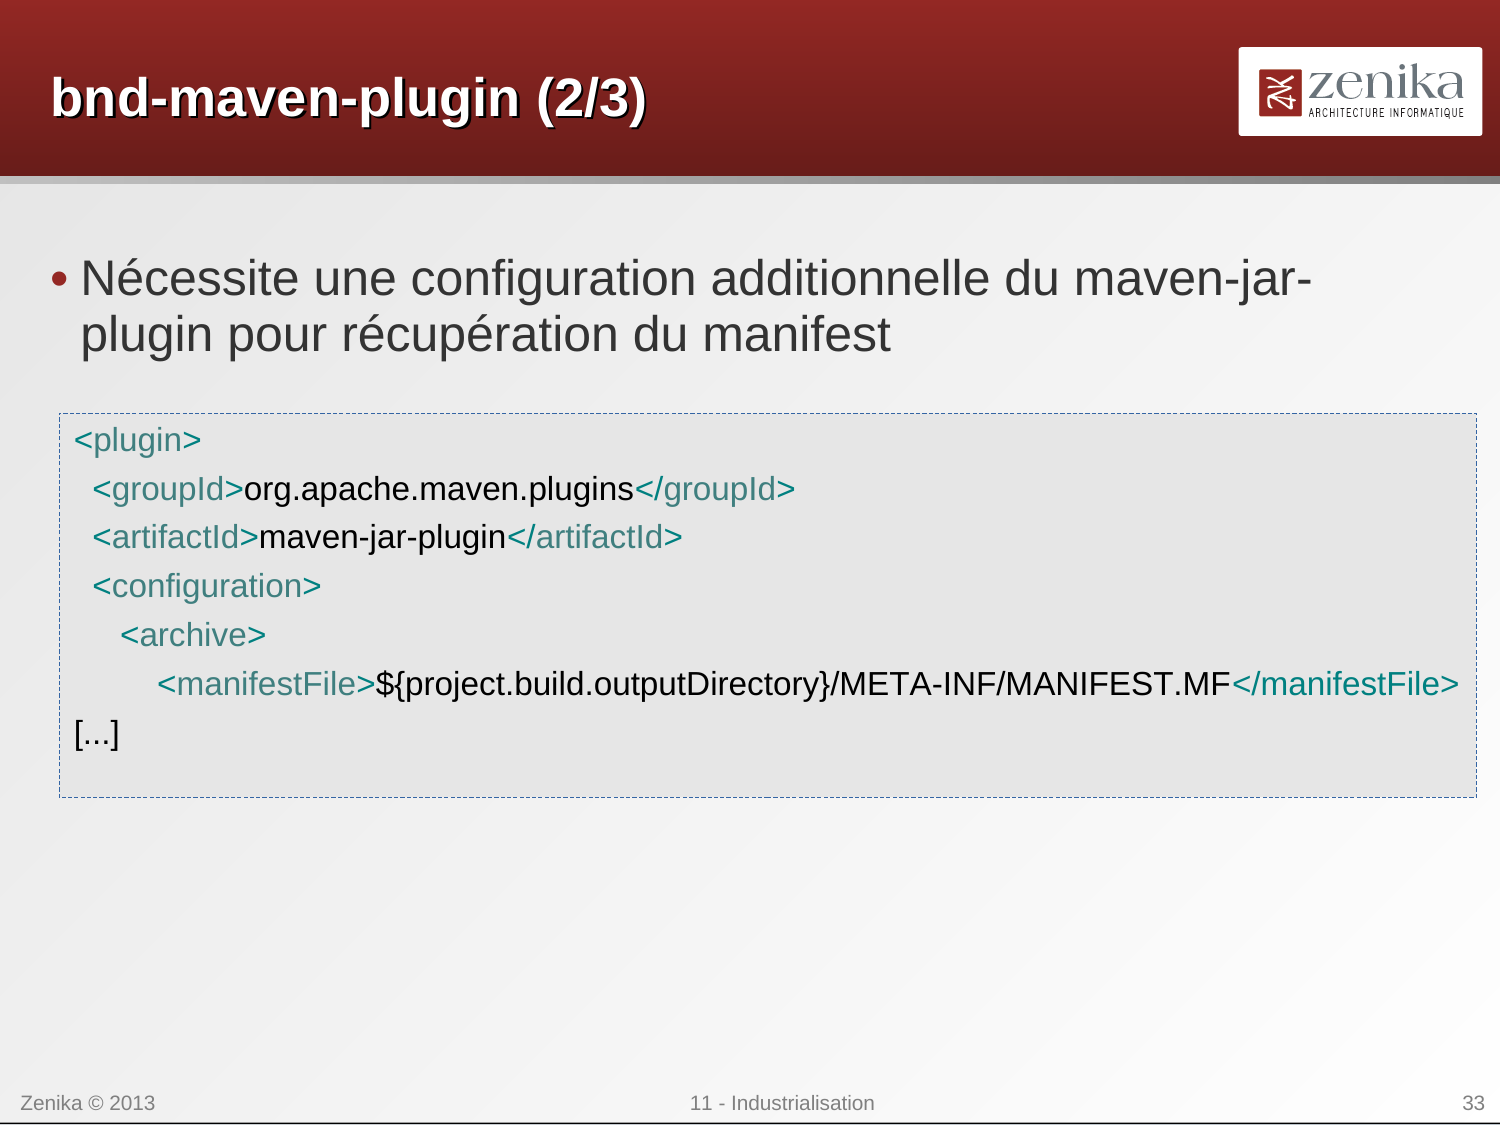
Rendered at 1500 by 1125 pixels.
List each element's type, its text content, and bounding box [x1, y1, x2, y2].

list <plugin> <groupId>org.apache.maven.plugins</groupId> <artifactId>maven-jar-plugin</artifactId> <configuration> <archive> <manifestFile>${project.build.outputDirectory}/META-INF/MANIFEST.MF</manifestFile> [...] [59, 413, 1477, 798]
list Nécessite une configuration additionnelle du maven-jar-plugin pour récupération du manifest [50, 249, 1435, 1064]
title bnd-maven-plugin (2/3) [50, 15, 1206, 180]
picture [1257, 58, 1464, 125]
